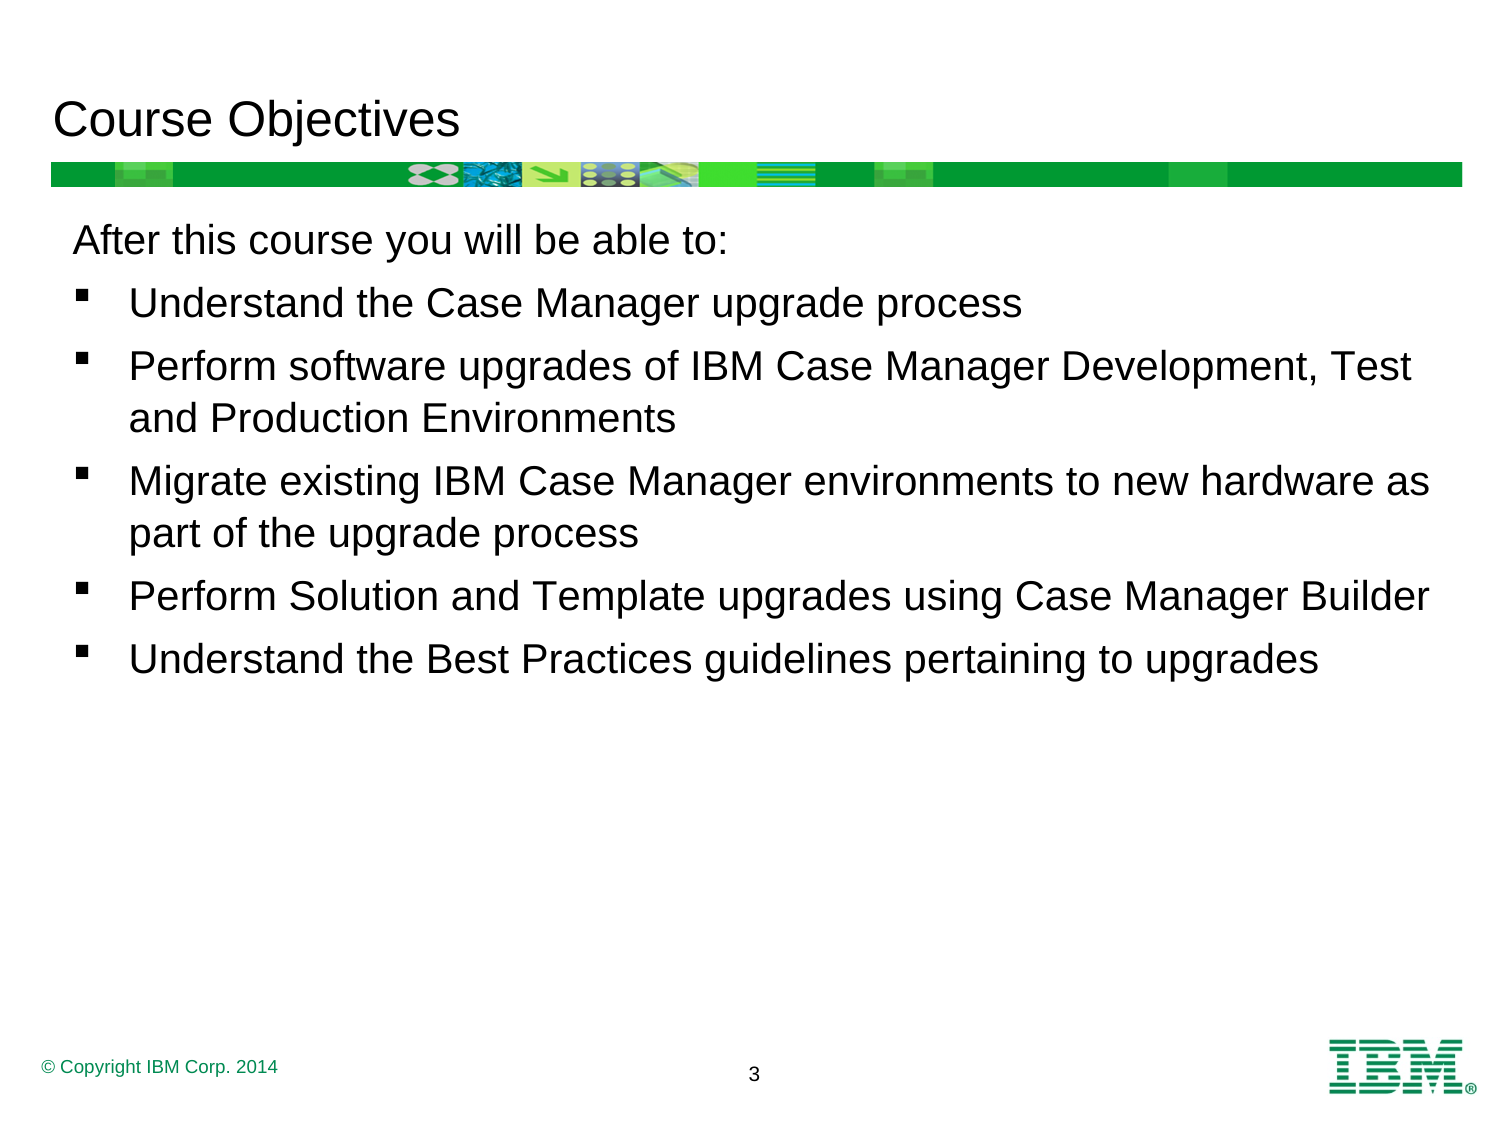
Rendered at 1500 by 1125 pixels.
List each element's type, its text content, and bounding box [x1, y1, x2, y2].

picture [1327, 1037, 1479, 1096]
title Course Objectives [37, 45, 1388, 188]
picture [50, 161, 1463, 189]
list After this course you will be able to: Understand the Case Manager upgrade process Perform software upgrades of IBM Case Manager Development, Test and Production Environments Migrate existing IBM Case Manager environments to new hardware as part of the upgrade process Perform Solution and Template upgrades using Case Manager Builder Understand the Best Practices guidelines pertaining to upgrades [57, 202, 1448, 816]
